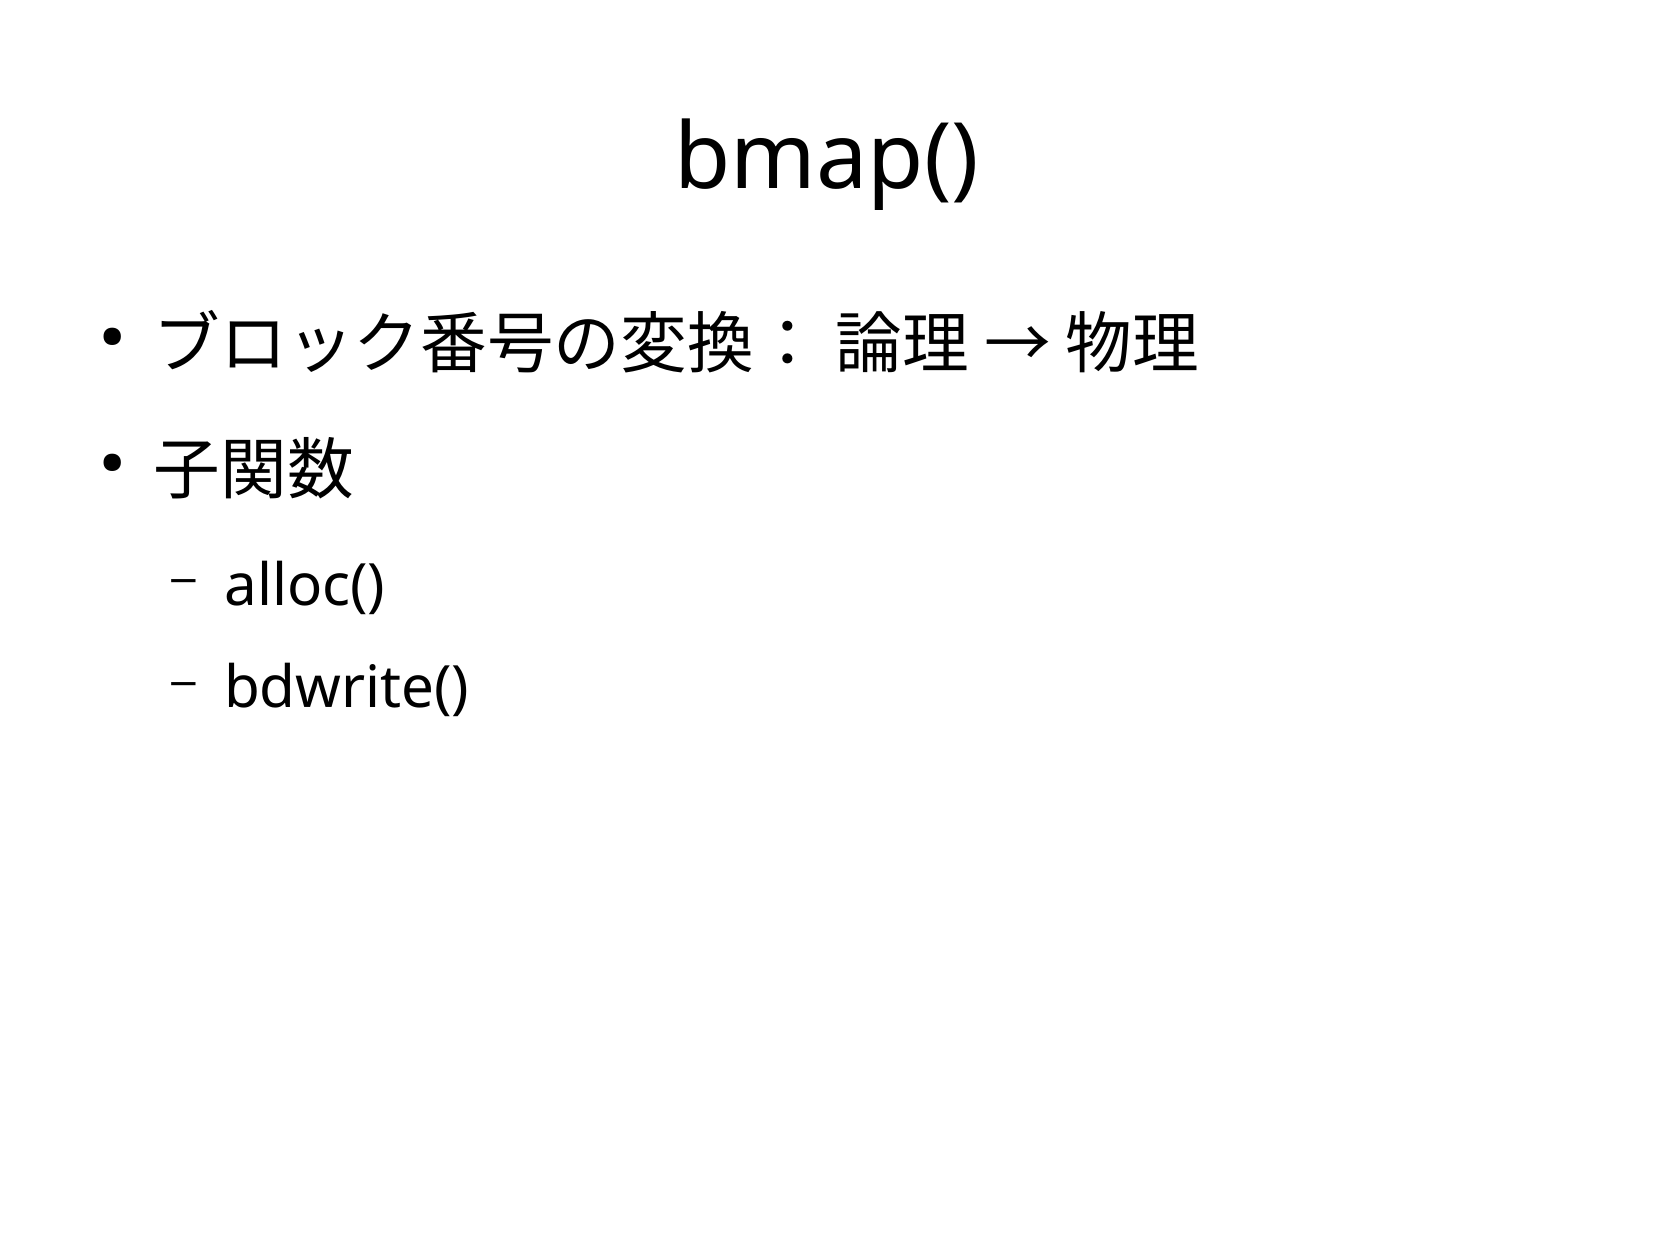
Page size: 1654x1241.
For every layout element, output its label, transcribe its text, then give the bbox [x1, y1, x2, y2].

title bmap() [82, 49, 1571, 257]
list ブロック番号の変換： 論理 → 物理 子関数 alloc() bdwrite() [82, 290, 1538, 1170]
